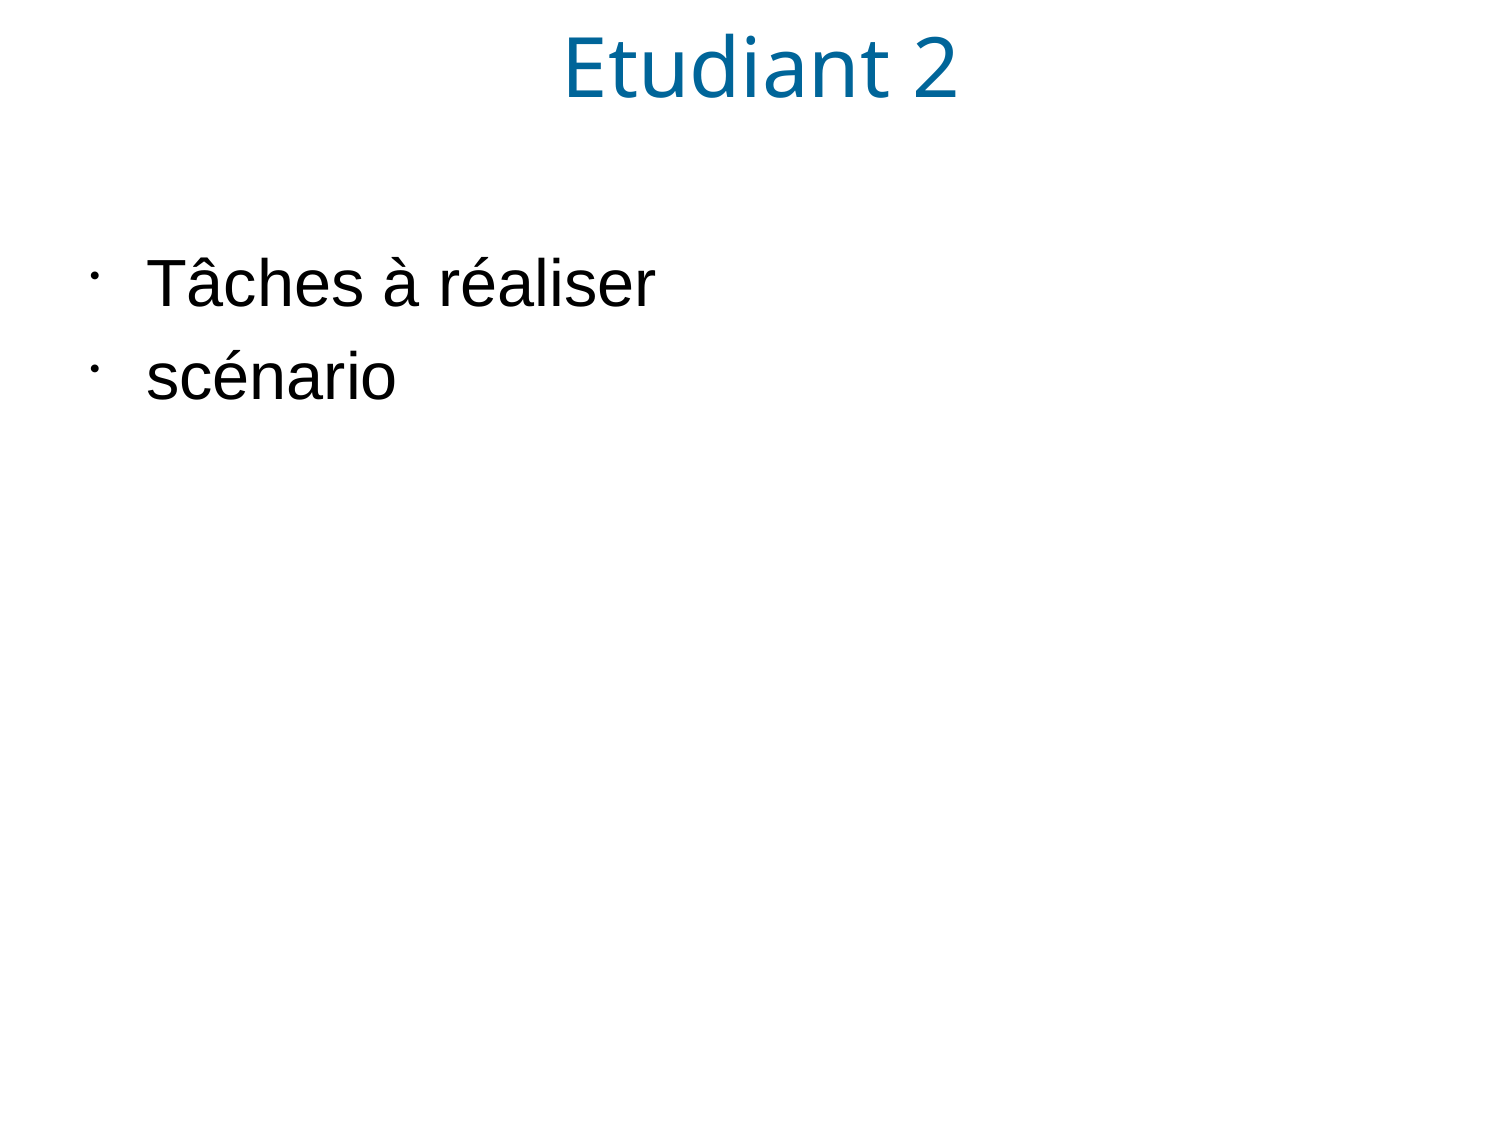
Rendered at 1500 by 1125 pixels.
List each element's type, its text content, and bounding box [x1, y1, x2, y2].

list Tâches à réaliser scénario [75, 232, 729, 797]
title Etudiant 2 [75, 7, 1425, 195]
